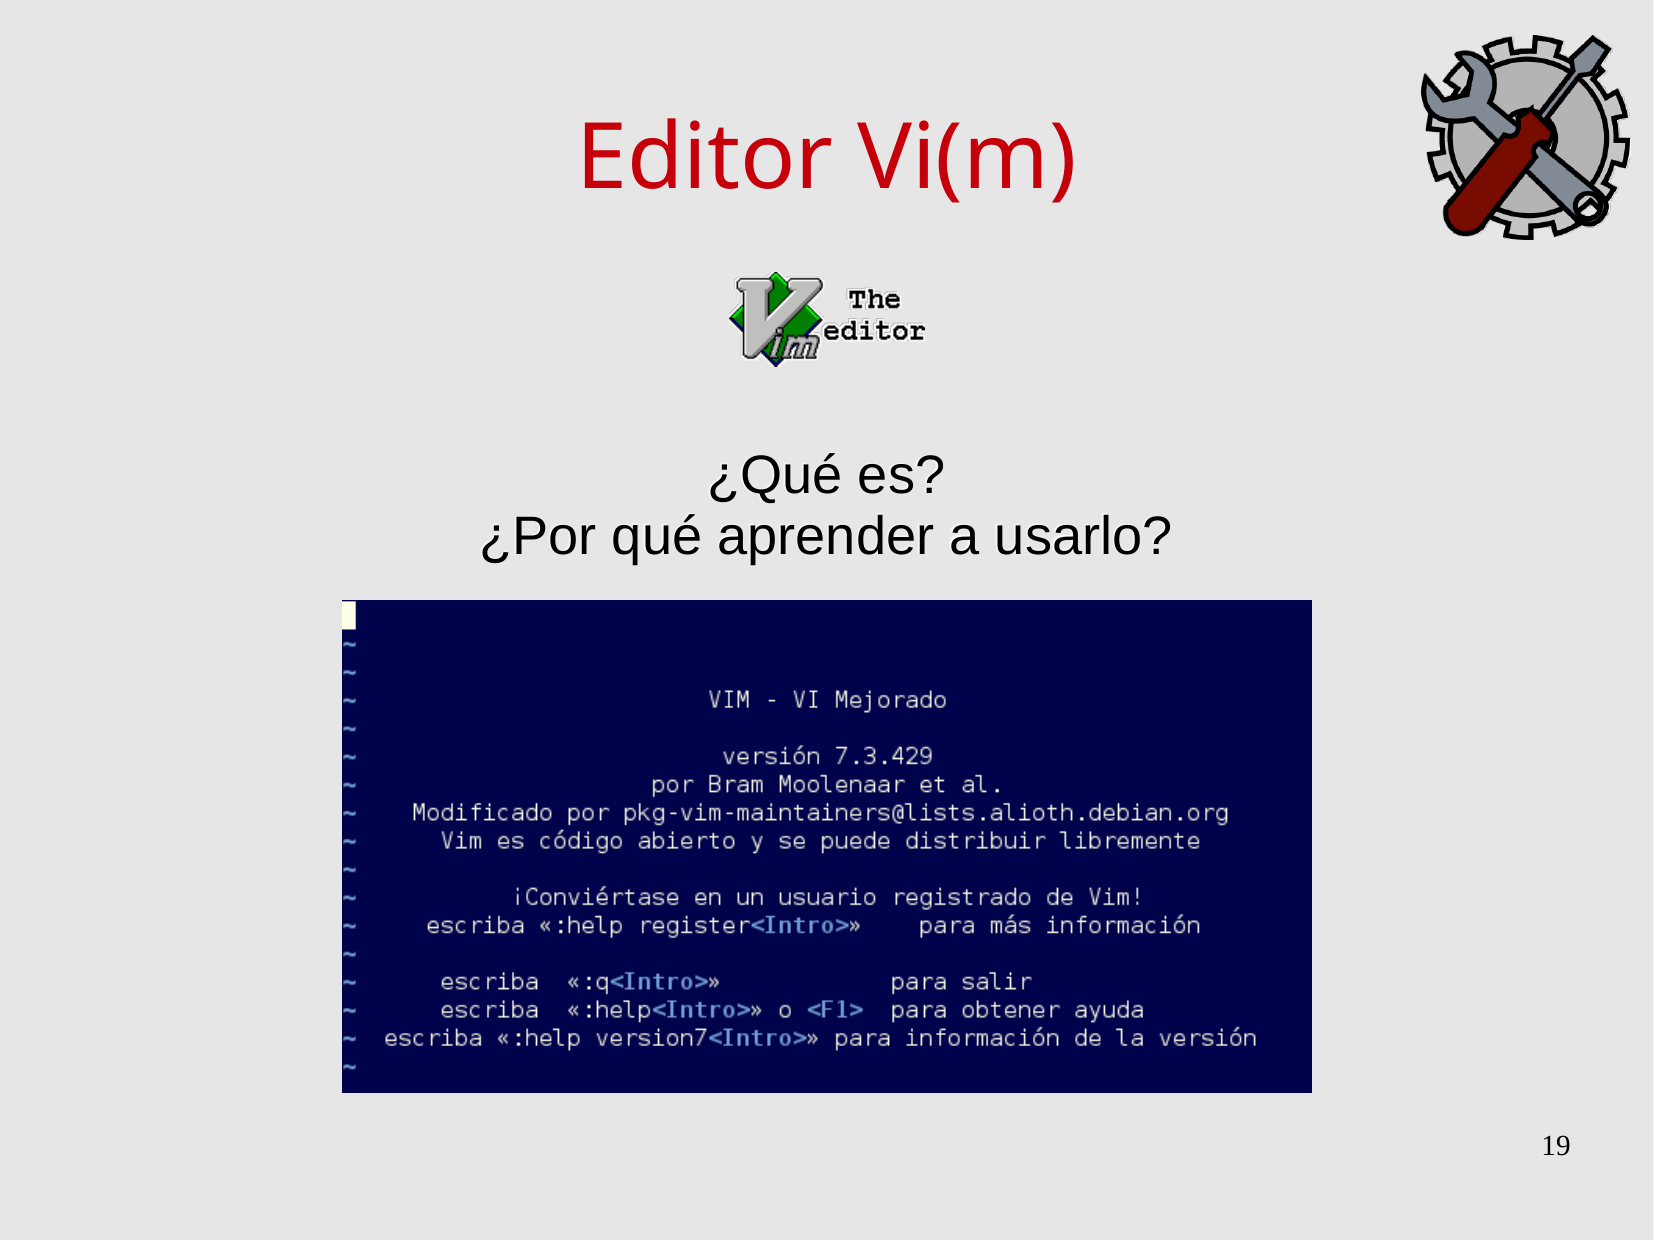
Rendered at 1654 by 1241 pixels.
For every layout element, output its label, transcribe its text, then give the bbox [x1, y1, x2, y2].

picture [729, 272, 925, 367]
picture [1421, 35, 1630, 240]
title Editor Vi(m) [82, 49, 1571, 257]
picture [342, 600, 1312, 1093]
text_box ¿Qué es? ¿Por qué aprender a usarlo? [464, 437, 1189, 574]
